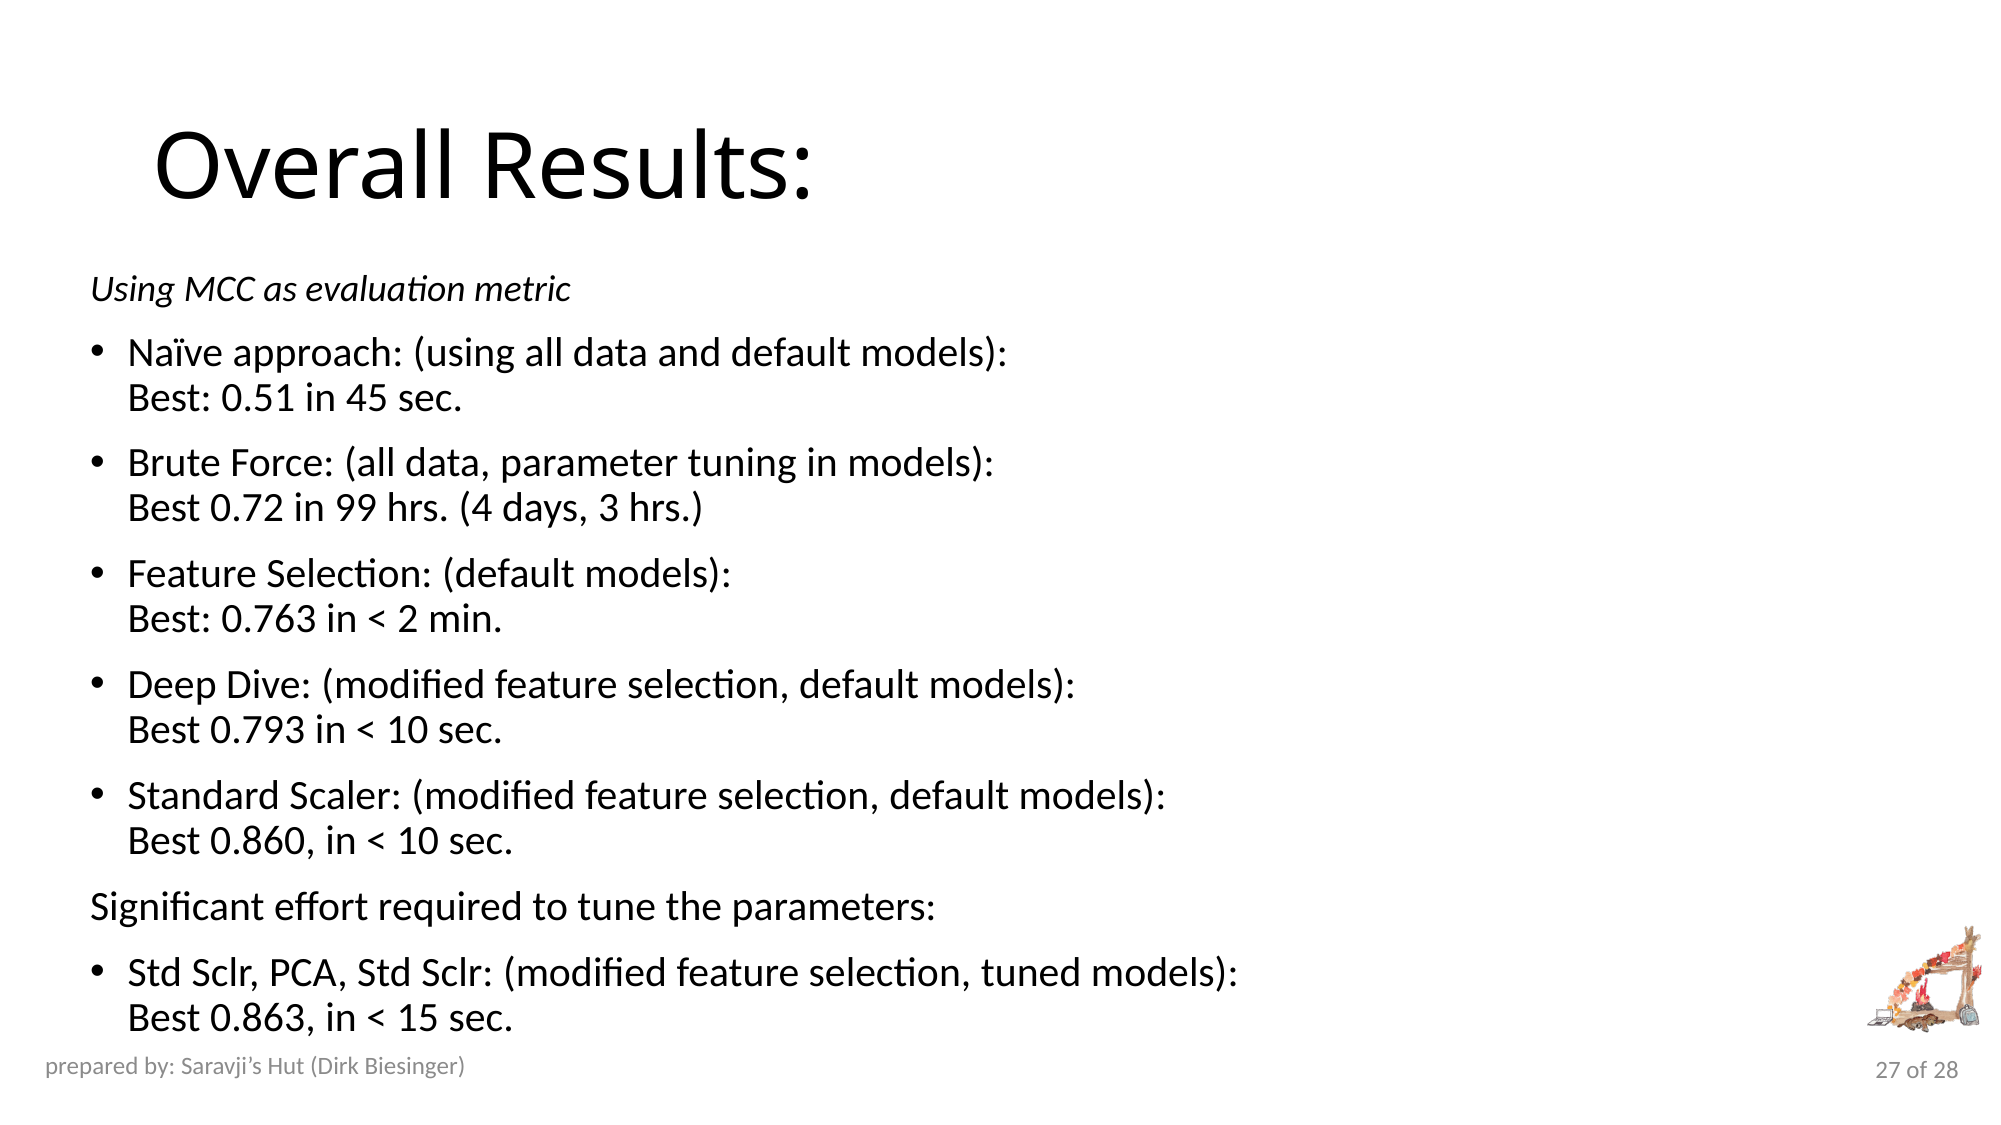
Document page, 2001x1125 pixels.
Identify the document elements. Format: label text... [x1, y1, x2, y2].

picture [1853, 908, 1996, 1050]
list Using MCC as evaluation metric Naïve approach: (using all data and default models): Best: 0.51 in 45 sec. Brute Force: (all data, parameter tuning in models): Best 0.72 in 99 hrs. (4 days, 3 hrs.) Feature Selection: (default models): Best: 0.763 in < 2 min. Deep Dive: (modified feature selection, default models): Best 0.793 in < 10 sec. Standard Scaler: (modified feature selection, default models): Best 0.860, in < 10 sec. Significant effort required to tune the parameters: Std Sclr, PCA, Std Sclr: (modified feature selection, tuned models): Best 0.863, in < 15 sec. [75, 261, 1966, 976]
title Overall Results: [137, 59, 1863, 261]
